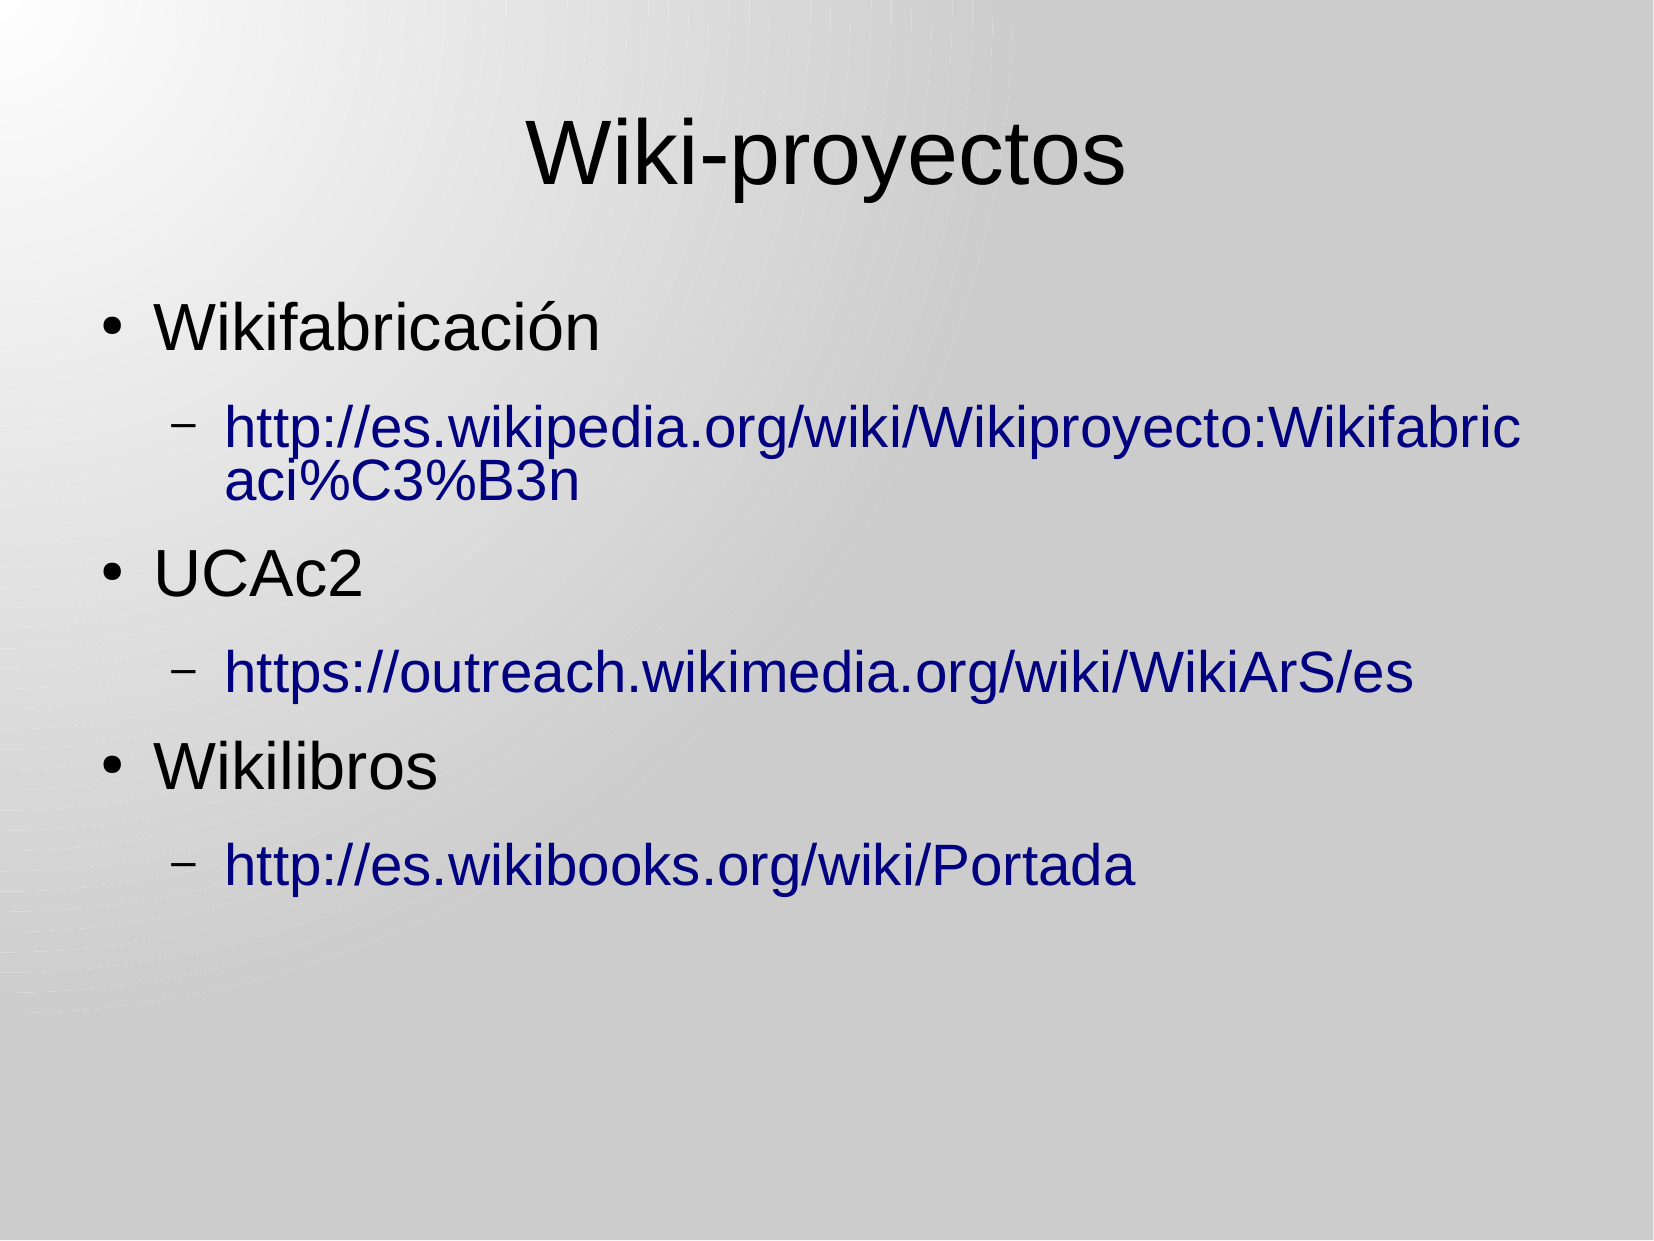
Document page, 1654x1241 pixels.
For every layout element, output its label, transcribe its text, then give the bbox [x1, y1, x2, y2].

list Wikifabricación http://es.wikipedia.org/wiki/Wikiproyecto:Wikifabricaci%C3%B3n UCAc2 https://outreach.wikimedia.org/wiki/WikiArS/es Wikilibros http://es.wikibooks.org/wiki/Portada [82, 290, 1538, 1109]
title Wiki-proyectos [82, 49, 1571, 257]
